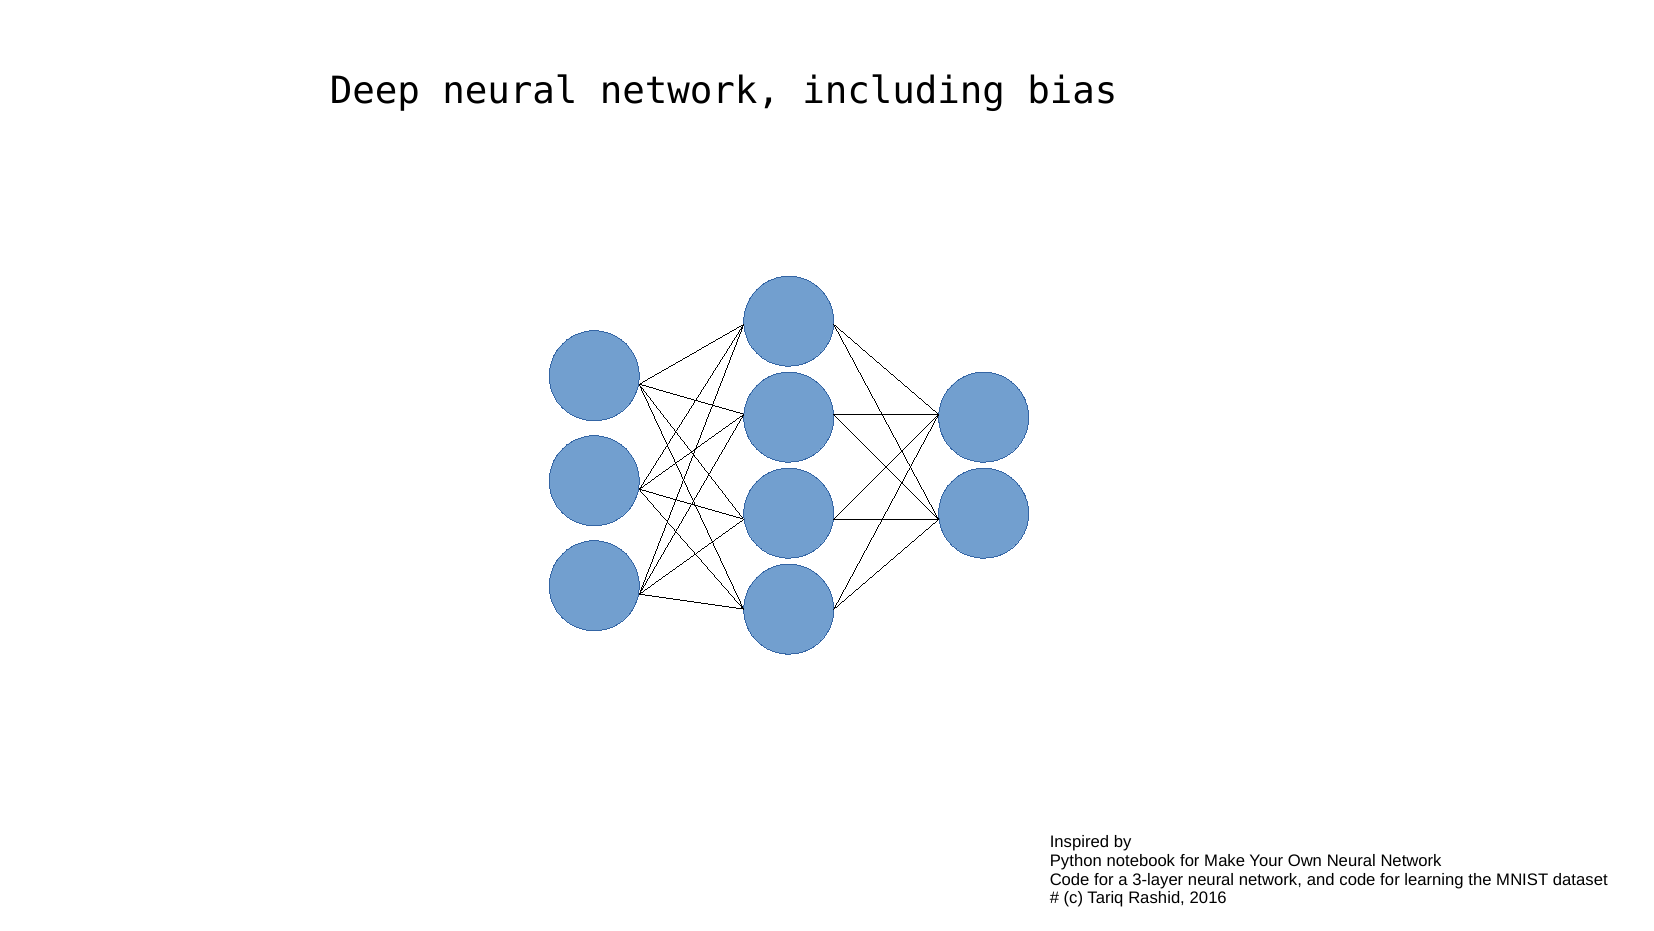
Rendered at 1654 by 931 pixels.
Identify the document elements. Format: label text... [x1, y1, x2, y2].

text_box [938, 372, 1029, 463]
text_box [743, 468, 834, 559]
text_box [743, 372, 834, 463]
text_box [938, 468, 1029, 559]
text_box [743, 564, 834, 655]
text_box Inspired by Python notebook for Make Your Own Neural Network Code for a 3-layer neural network, and code for learning the MNIST dataset # (c) Tariq Rashid, 2016 [1035, 825, 1636, 916]
text_box [549, 540, 640, 631]
text_box [549, 330, 640, 421]
text_box [549, 435, 640, 526]
text_box Deep neural network, including bias [315, 61, 1177, 125]
text_box [743, 276, 834, 367]
